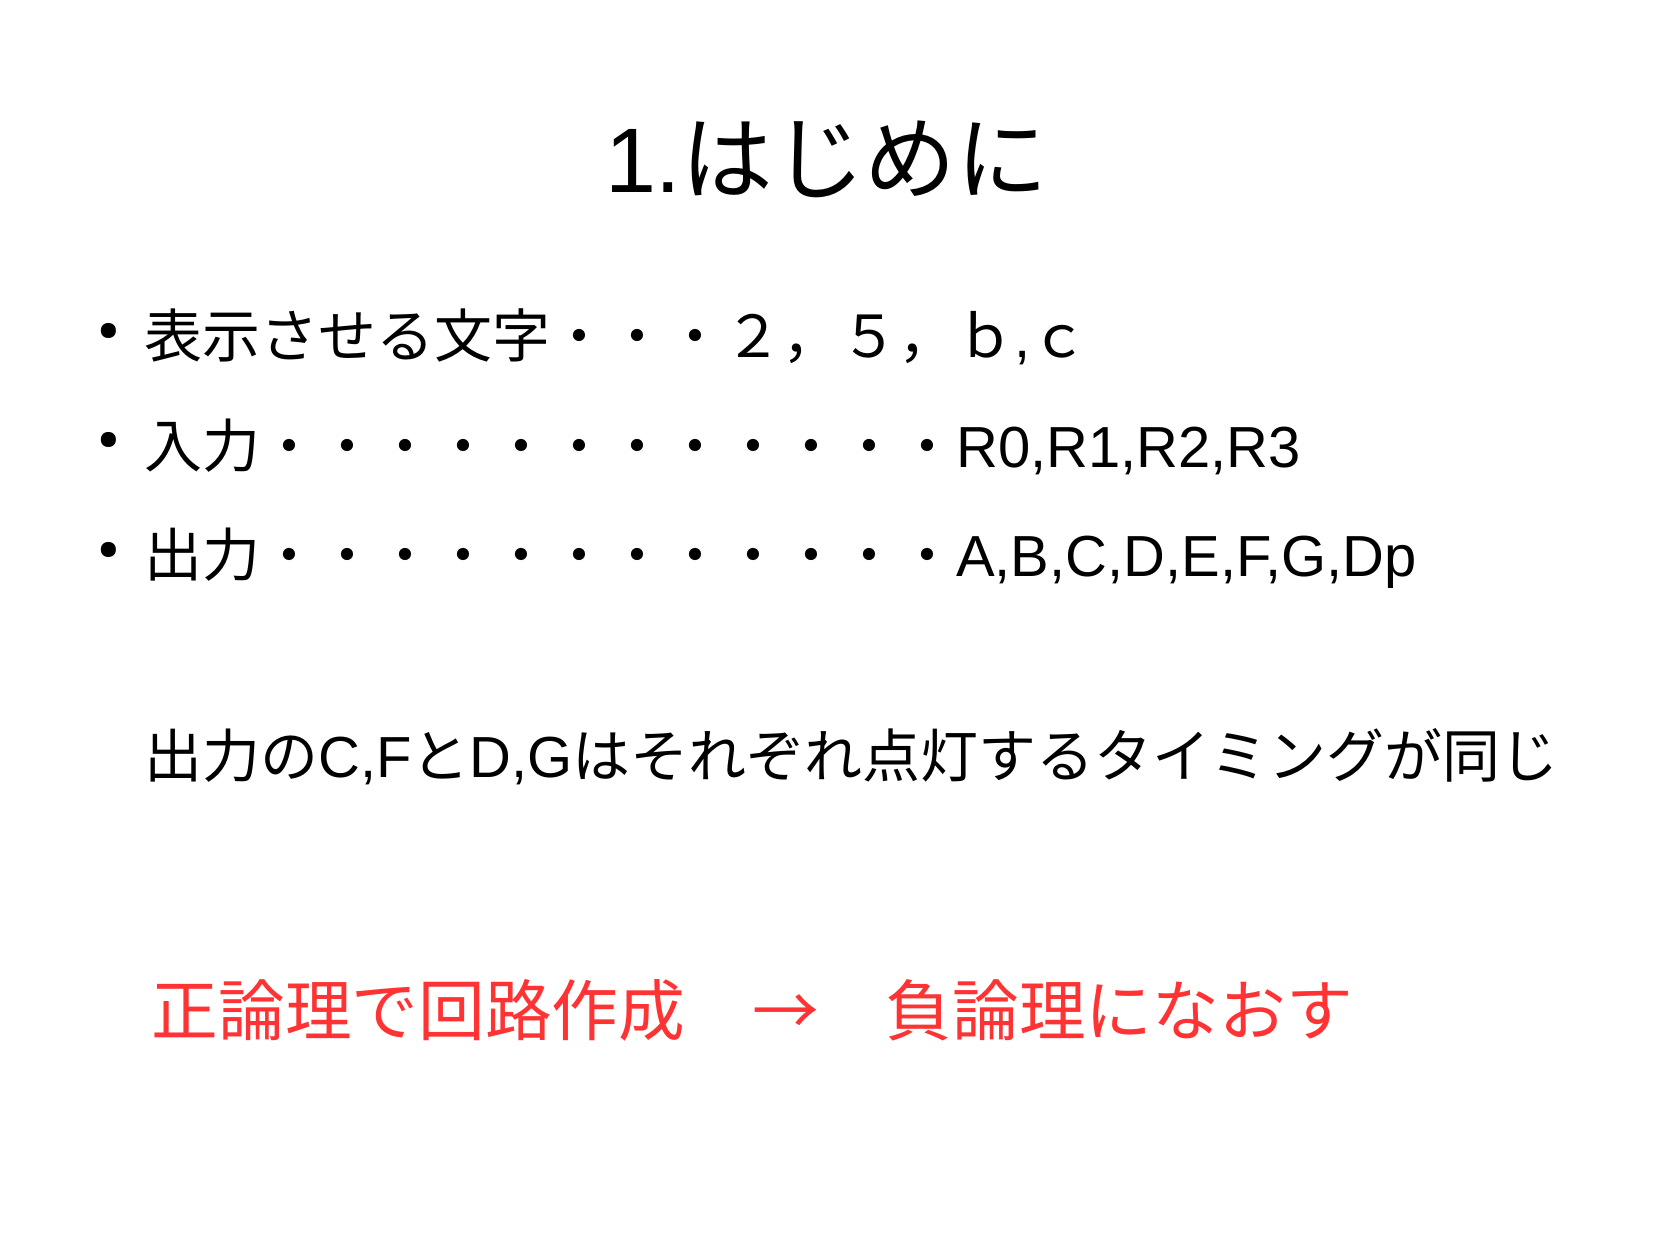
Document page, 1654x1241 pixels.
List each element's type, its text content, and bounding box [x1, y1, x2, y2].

list 表示させる文字・・・２，５，ｂ,ｃ 入力・・・・・・・・・・・・R0,R1,R2,R3 出力・・・・・・・・・・・・A,B,C,D,E,F,G,Dp 出力のC,FとD,Gはそれぞれ点灯するタイミングが同じ [82, 290, 1571, 875]
text_box 正論理で回路作成 → 負論理になおす [101, 950, 1371, 1033]
title 1.はじめに [82, 49, 1571, 257]
